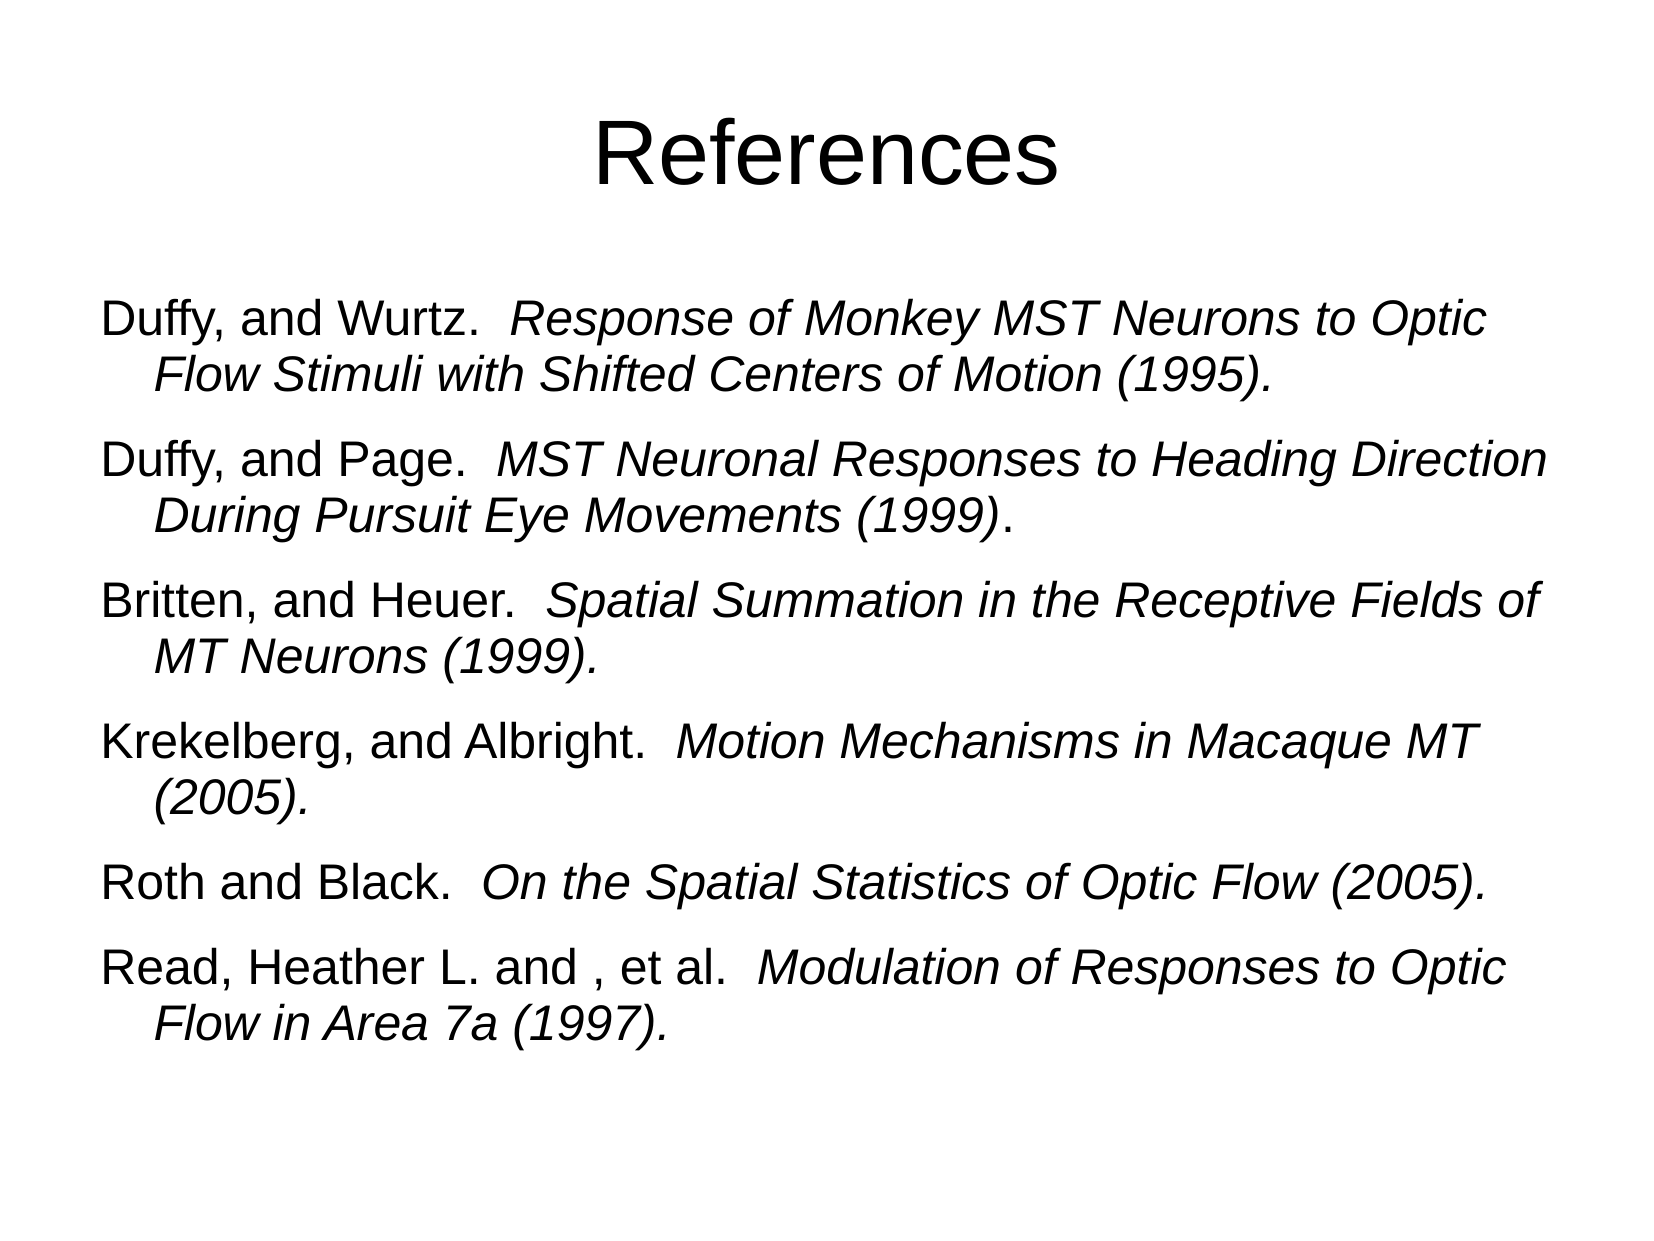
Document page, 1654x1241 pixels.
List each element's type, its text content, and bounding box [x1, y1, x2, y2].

title References [82, 56, 1571, 250]
list Duffy, and Wurtz. Response of Monkey MST Neurons to Optic Flow Stimuli with Shifted Centers of Motion (1995). Duffy, and Page. MST Neuronal Responses to Heading Direction During Pursuit Eye Movements (1999). Britten, and Heuer. Spatial Summation in the Receptive Fields of MT Neurons (1999). Krekelberg, and Albright. Motion Mechanisms in Macaque MT (2005). Roth and Black. On the Spatial Statistics of Optic Flow (2005). Read, Heather L. and , et al. Modulation of Responses to Optic Flow in Area 7a (1997). [82, 290, 1571, 1094]
